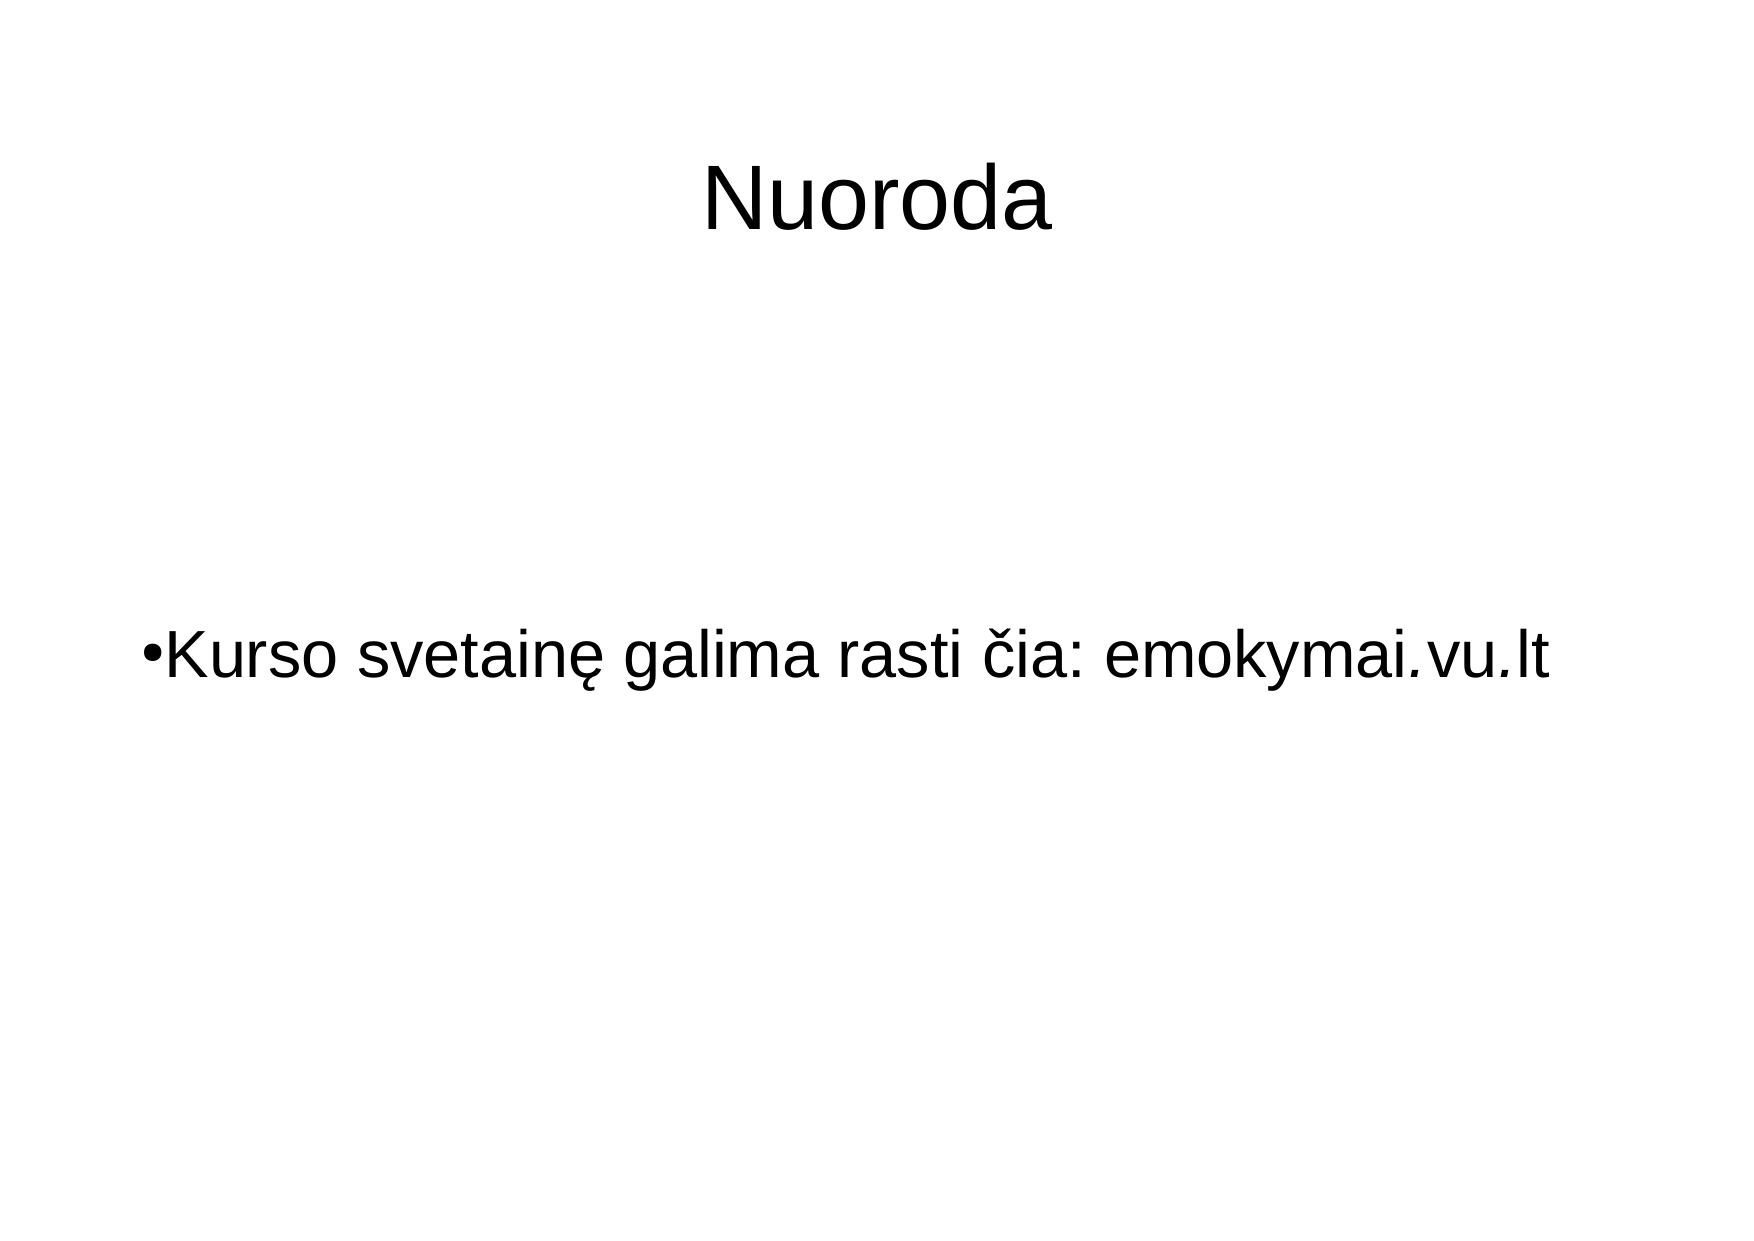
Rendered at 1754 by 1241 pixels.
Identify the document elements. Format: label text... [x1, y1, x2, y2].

subtitle Kurso svetainę galima rasti čia: emokymai.vu.lt [140, 328, 1614, 1055]
title Nuoroda [140, 111, 1614, 284]
